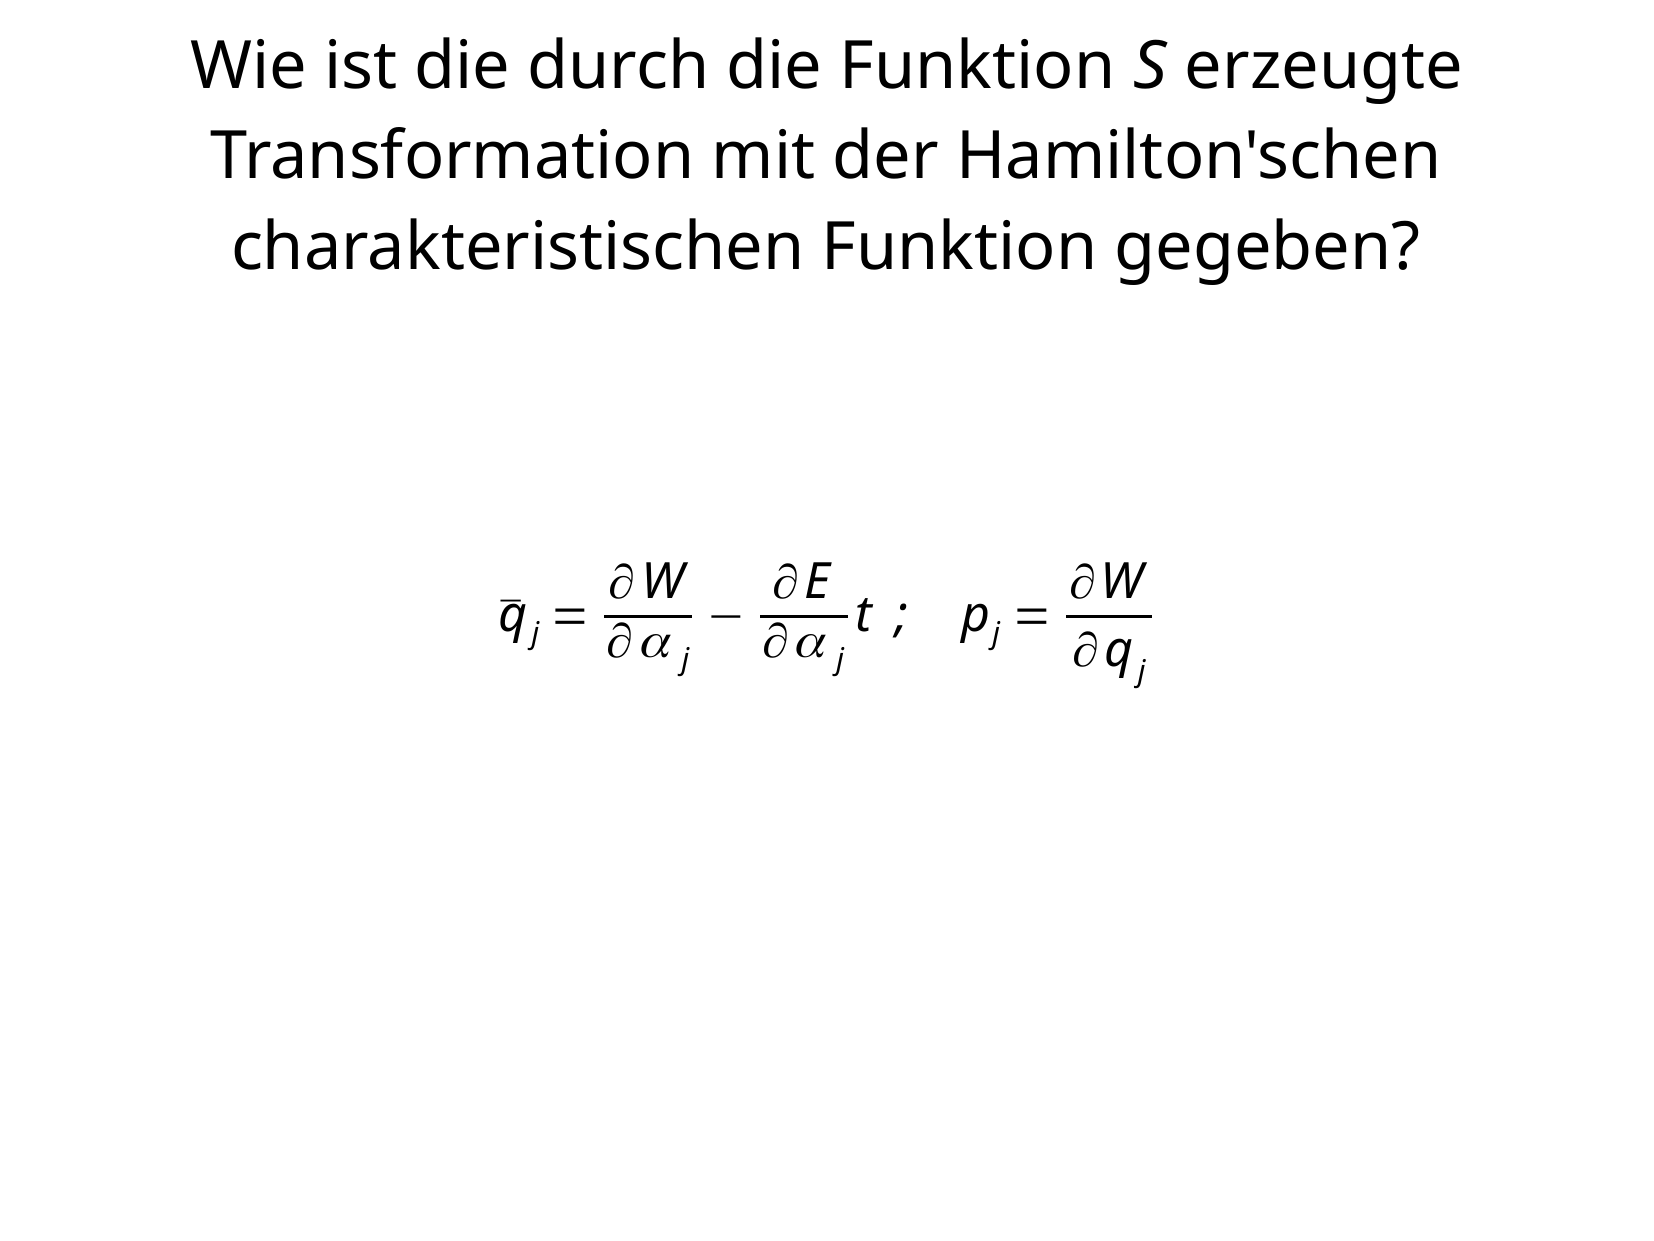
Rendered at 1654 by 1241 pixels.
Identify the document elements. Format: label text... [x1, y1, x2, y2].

chart [492, 551, 1161, 689]
title Wie ist die durch die Funktion S erzeugte Transformation mit der Hamilton'schen charakteristischen Funktion gegeben? [82, 19, 1571, 287]
